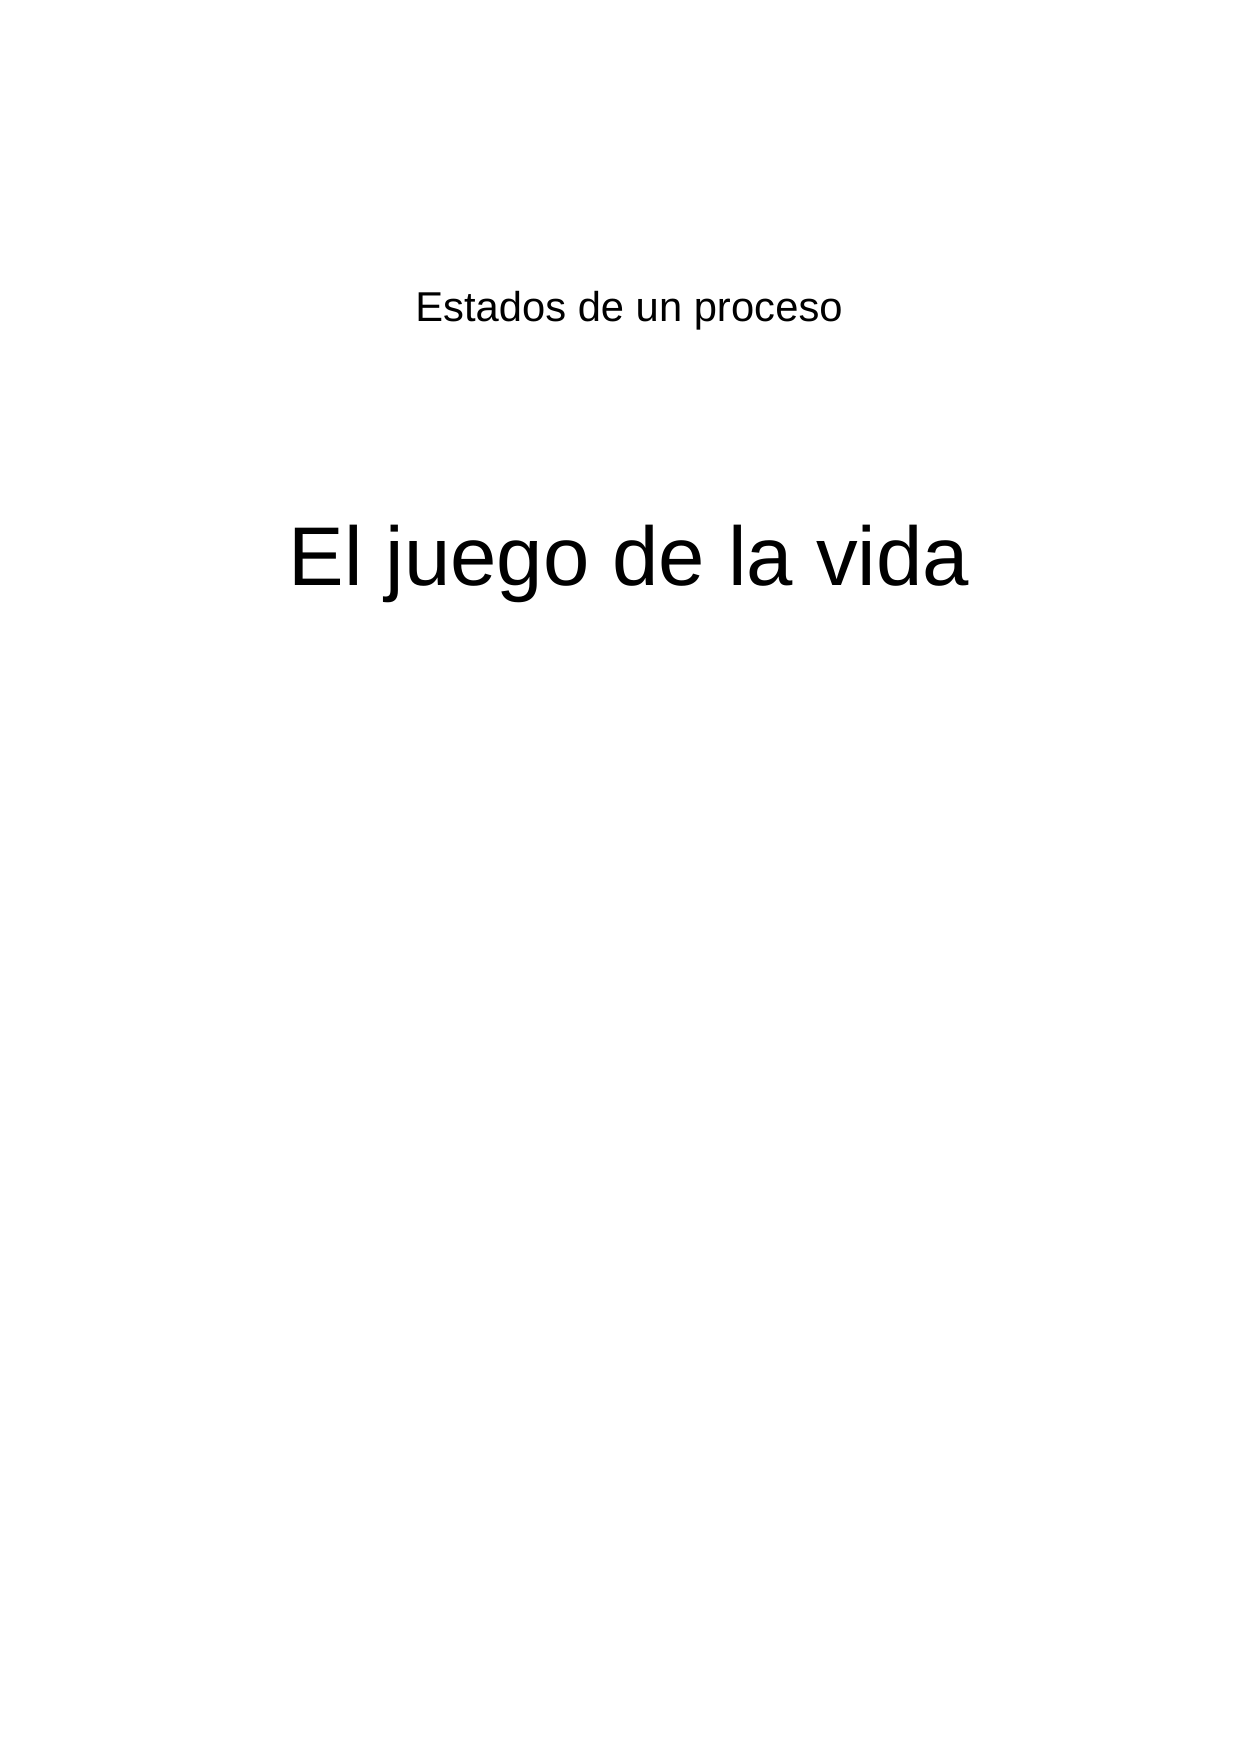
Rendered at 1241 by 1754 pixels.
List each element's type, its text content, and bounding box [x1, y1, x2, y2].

title Estados de un proceso El juego de la vida [124, 283, 1134, 604]
